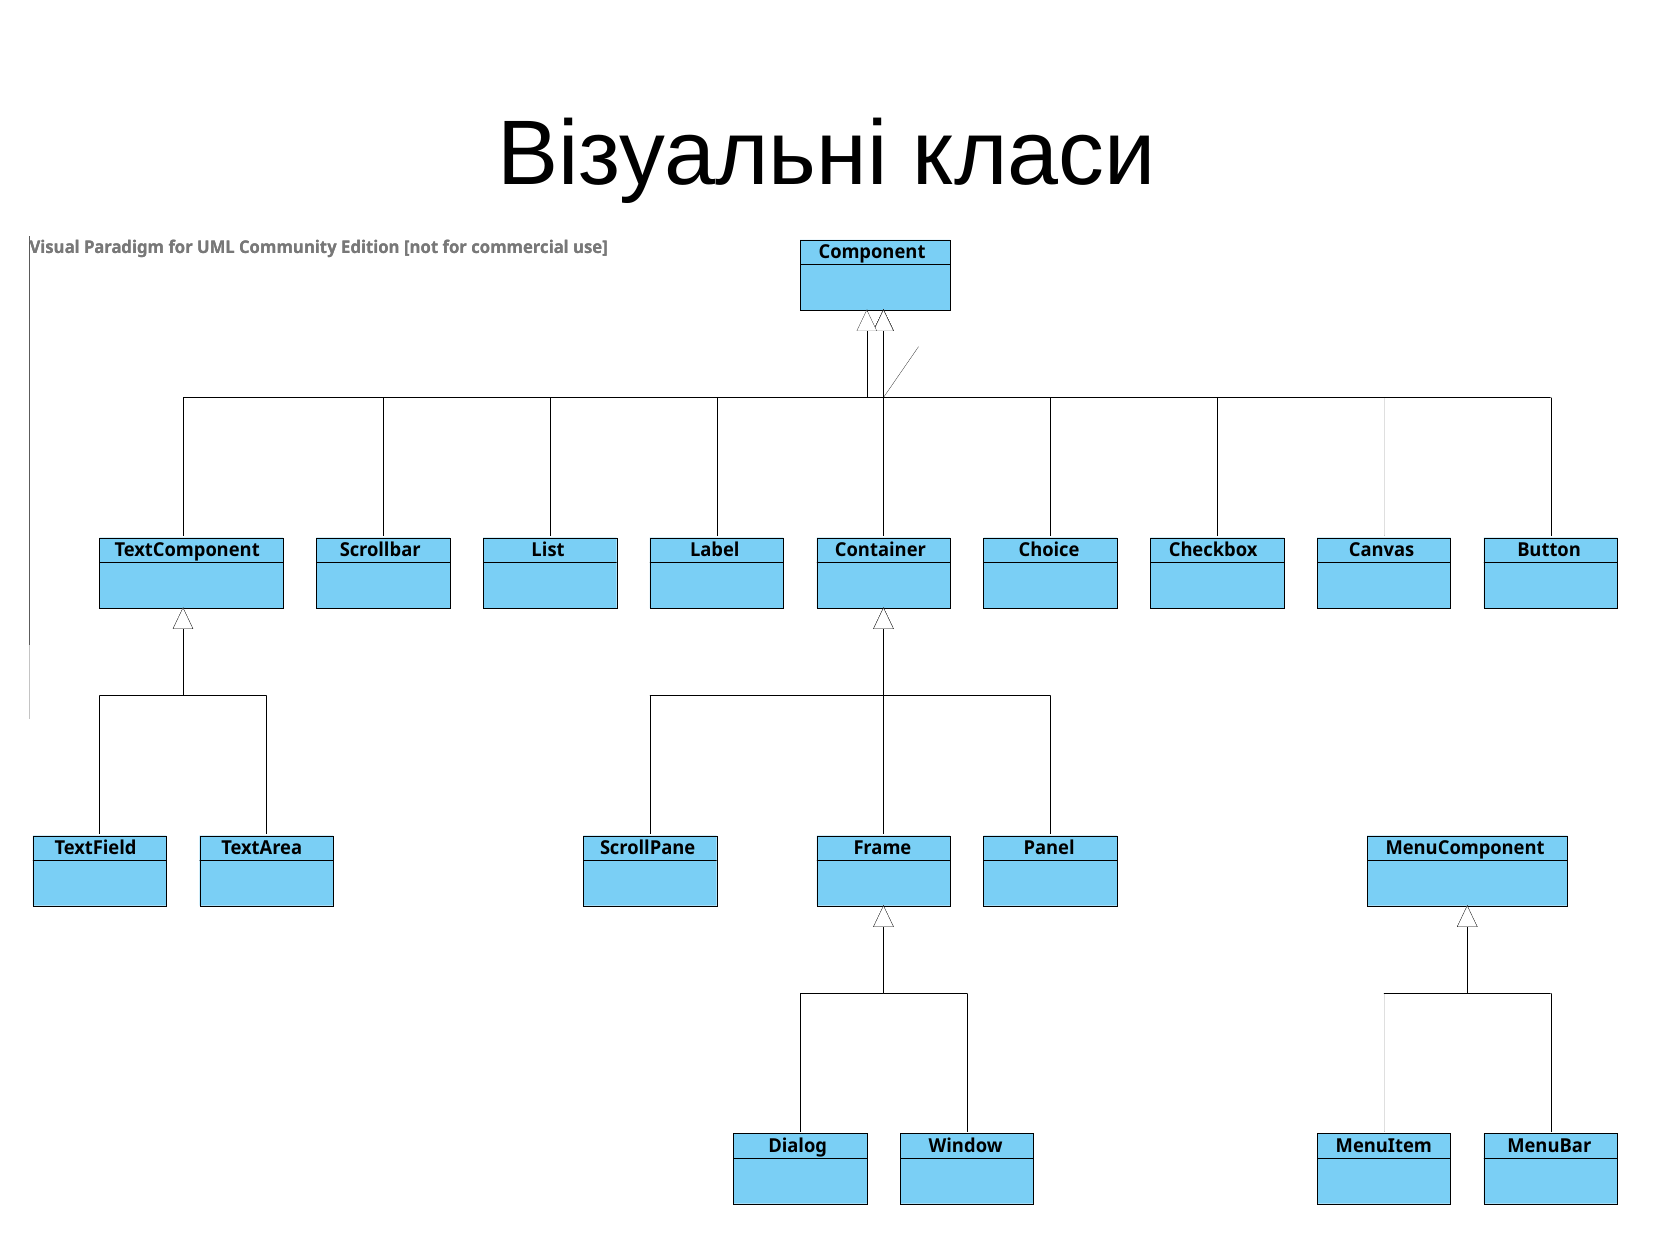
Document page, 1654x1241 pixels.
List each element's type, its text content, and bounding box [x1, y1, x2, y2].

title Візуальні класи [82, 49, 1571, 236]
picture [29, 236, 1625, 1211]
